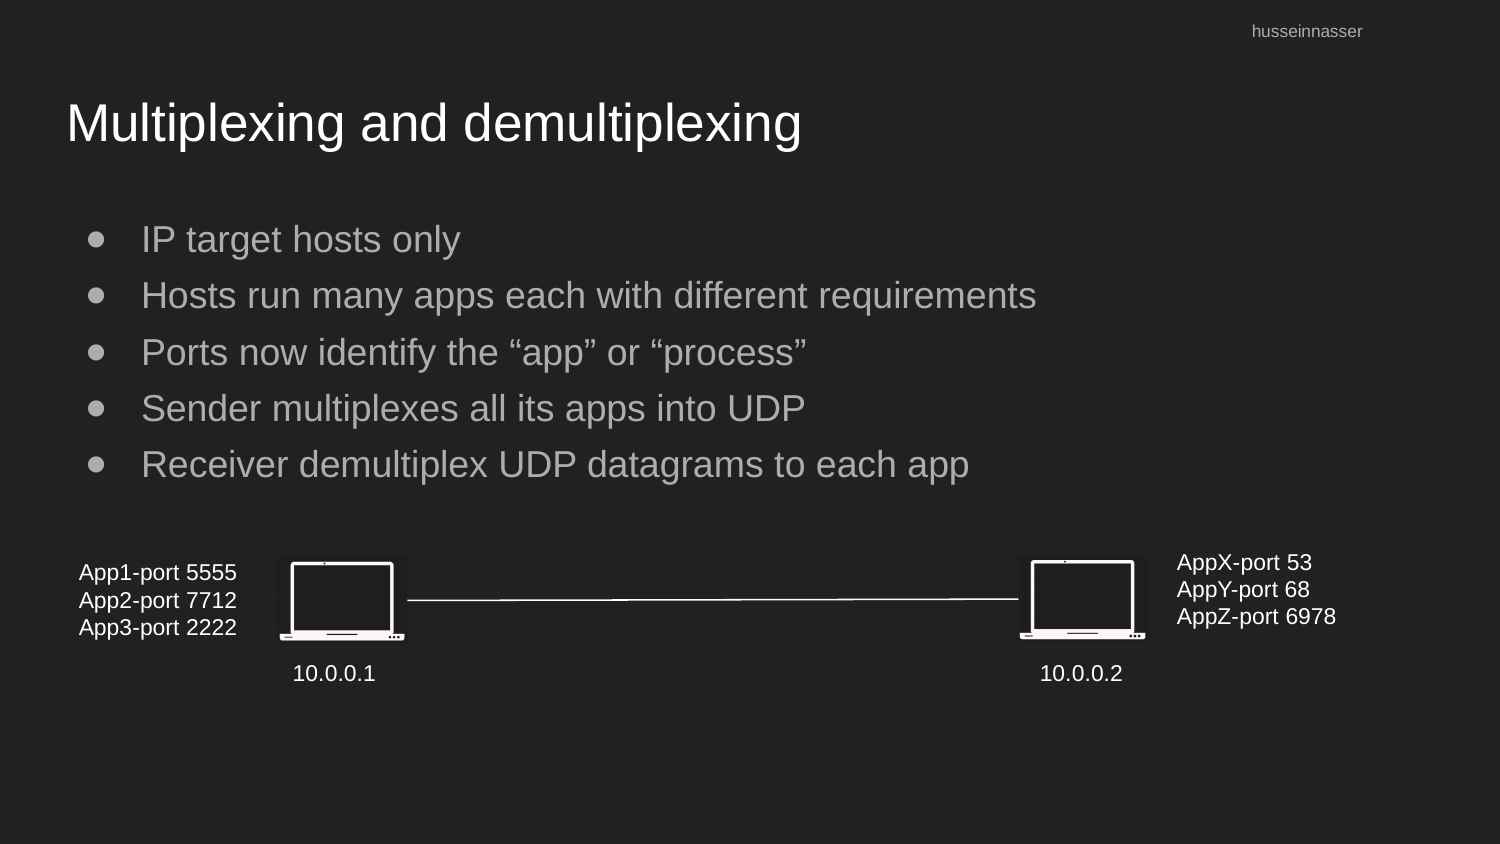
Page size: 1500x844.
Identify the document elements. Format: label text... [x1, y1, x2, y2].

title Multiplexing and demultiplexing [51, 72, 1449, 167]
text_box AppX-port 53 AppY-port 68 AppZ-port 6978 [1161, 532, 1362, 700]
text_box 10.0.0.1 [277, 643, 426, 701]
picture [1018, 556, 1149, 642]
list IP target hosts only Hosts run many apps each with different requirements Ports now identify the “app” or “process” Sender multiplexes all its apps into UDP Receiver demultiplex UDP datagrams to each app [51, 189, 1449, 750]
text_box App1-port 5555 App2-port 7712 App3-port 2222 [63, 542, 264, 711]
text_box 10.0.0.2 [1024, 643, 1173, 701]
picture [277, 557, 408, 643]
subtitle husseinnasser [1236, 11, 1492, 53]
